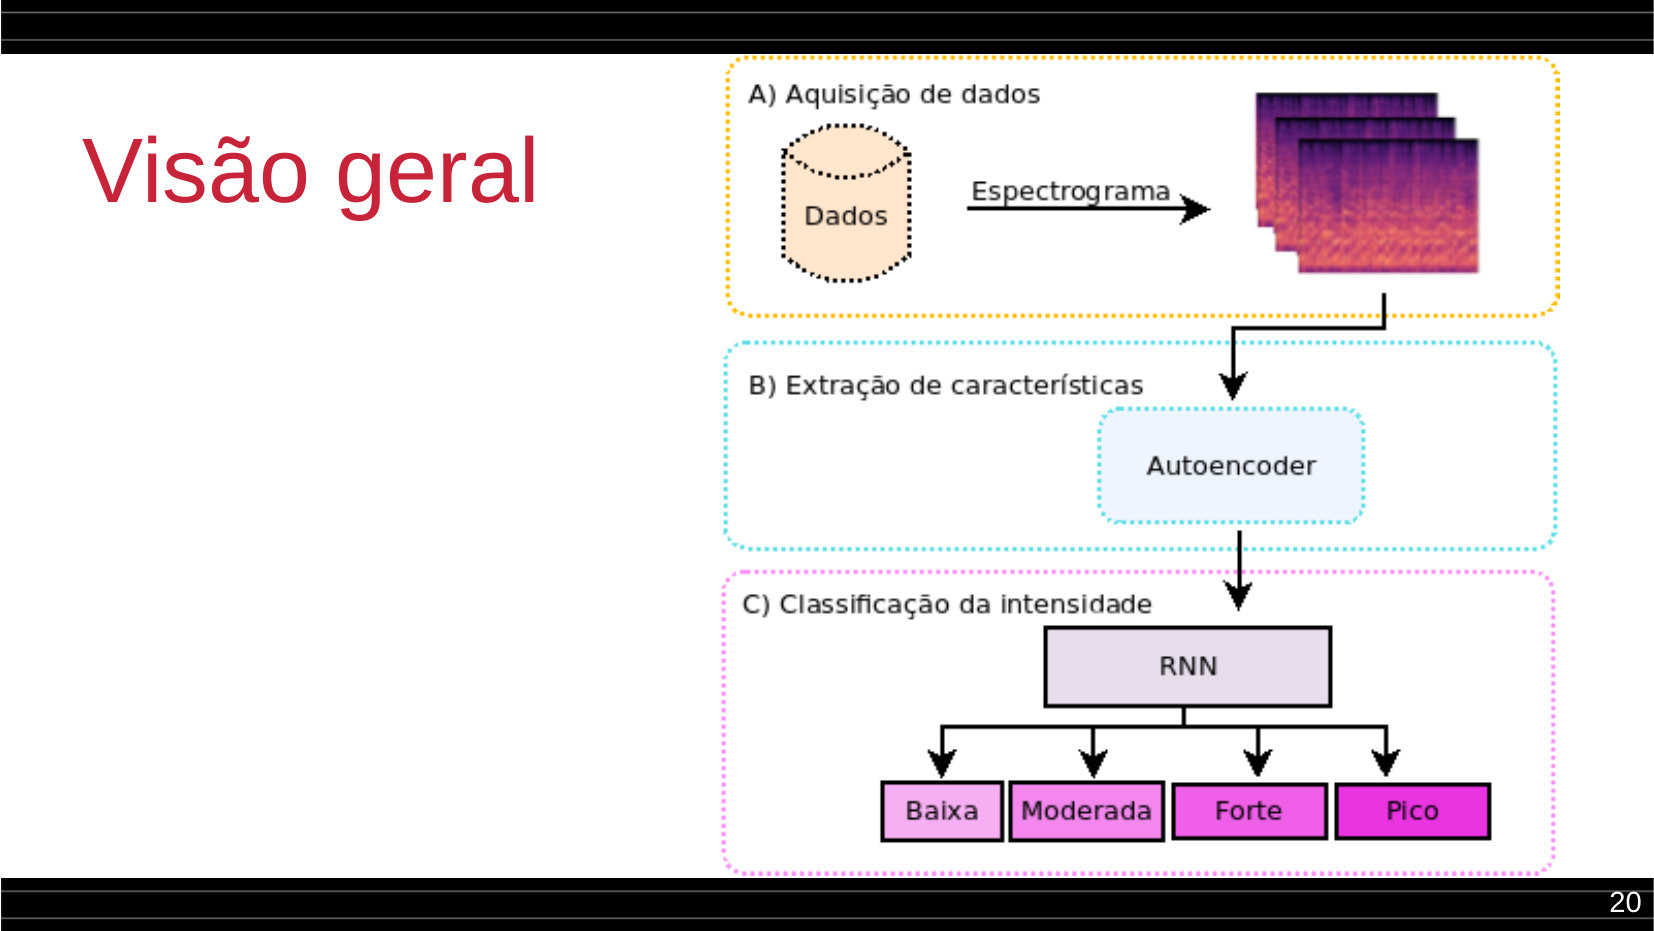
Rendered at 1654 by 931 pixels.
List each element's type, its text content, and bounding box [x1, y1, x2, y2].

title Visão geral [82, 92, 1571, 249]
picture [1, 878, 1654, 931]
picture [1, 0, 1654, 92]
picture [720, 249, 1560, 876]
